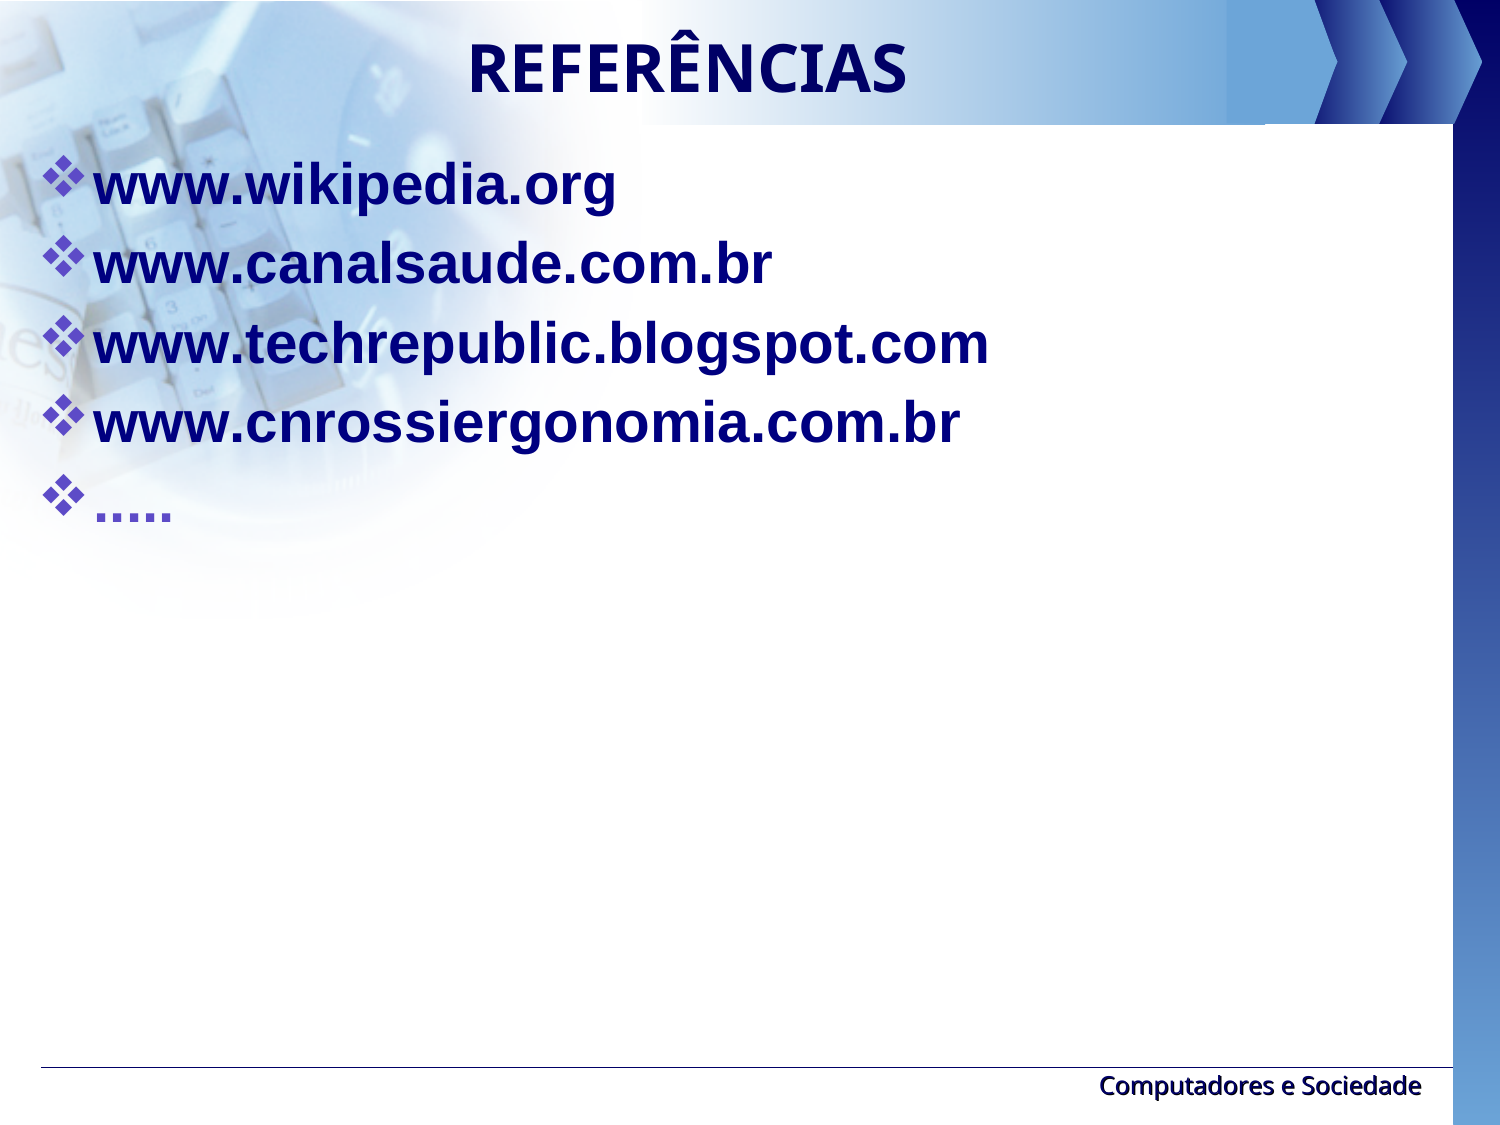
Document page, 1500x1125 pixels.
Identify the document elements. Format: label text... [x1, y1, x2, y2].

list www.wikipedia.org www.canalsaude.com.br www.techrepublic.blogspot.com www.cnrossiergonomia.com.br ..... [37, 151, 1426, 1051]
title REFERÊNCIAS [74, 0, 1300, 151]
